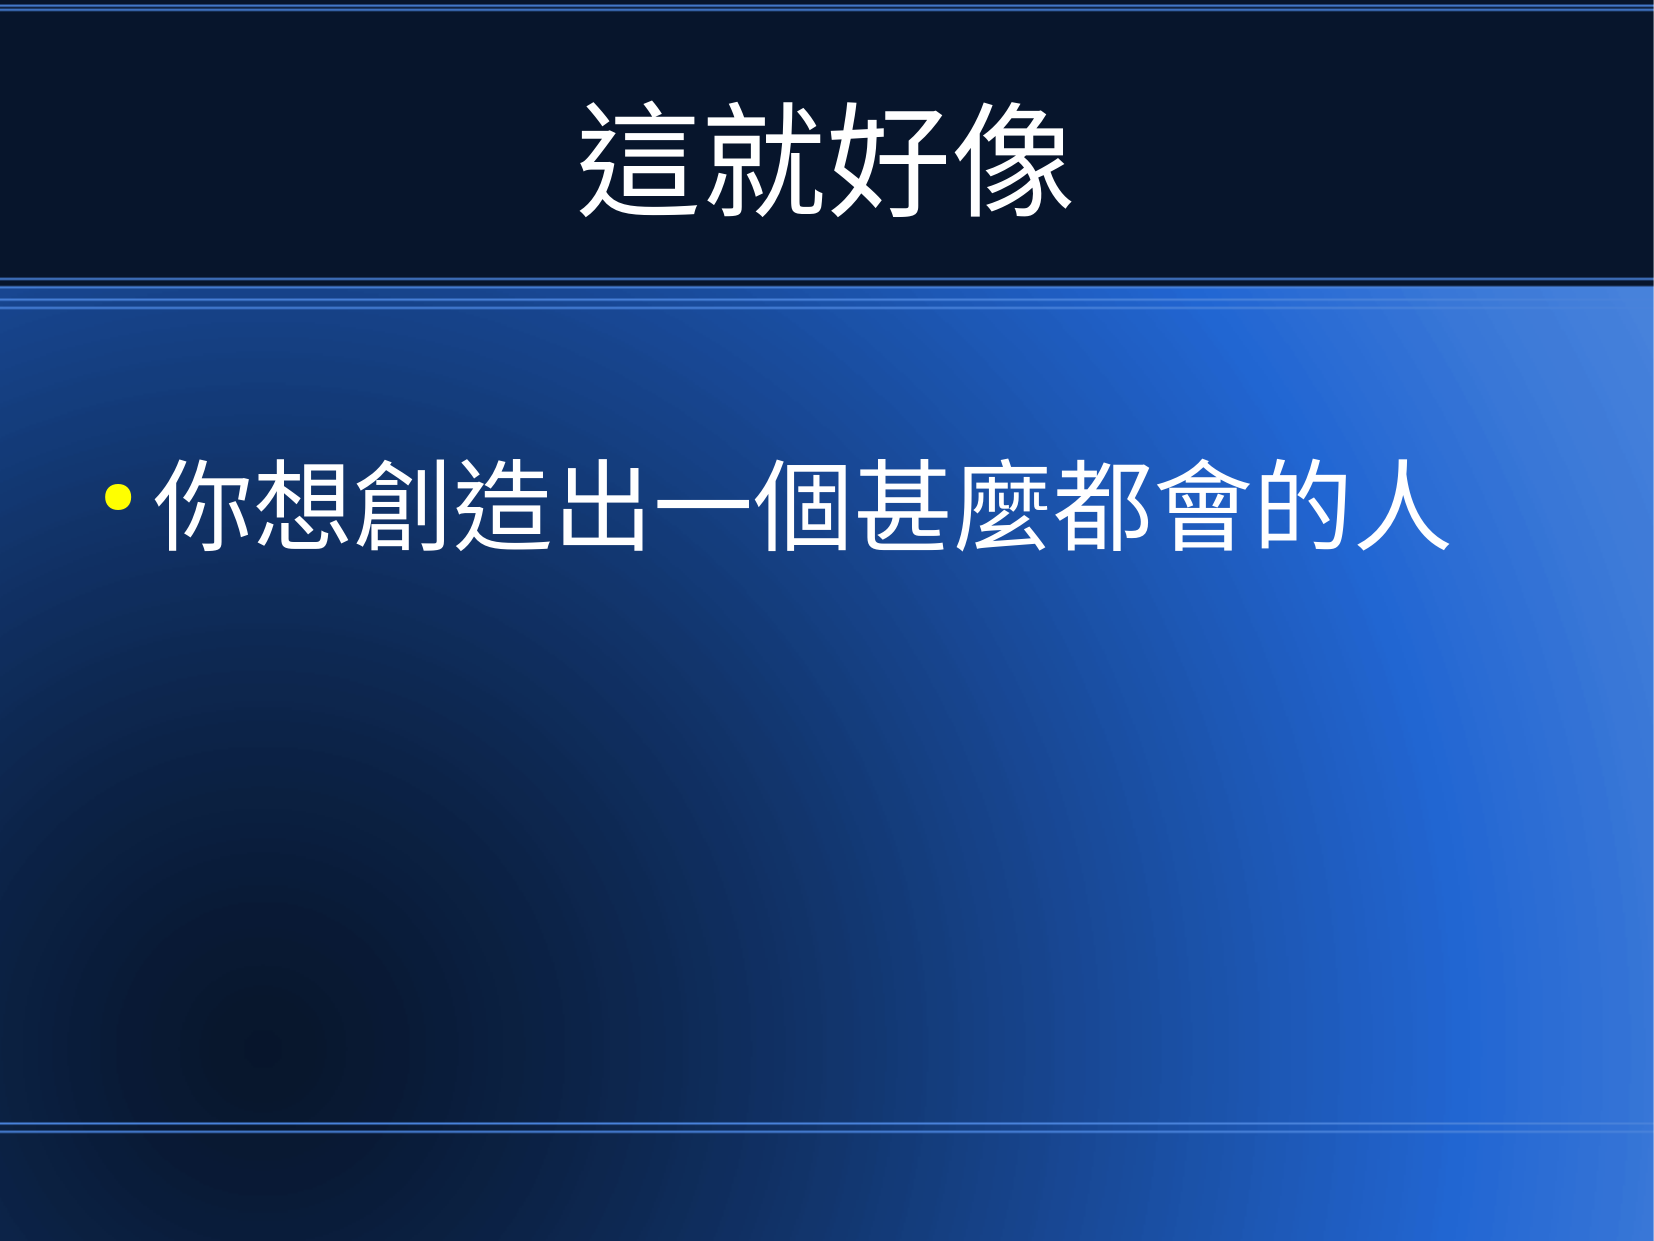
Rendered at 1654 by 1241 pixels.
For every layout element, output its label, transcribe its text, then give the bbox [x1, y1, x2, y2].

picture [0, 0, 1654, 1241]
list 你想創造出一個甚麼都會的人 [82, 355, 1571, 1241]
title 這就好像 [82, 49, 1571, 257]
